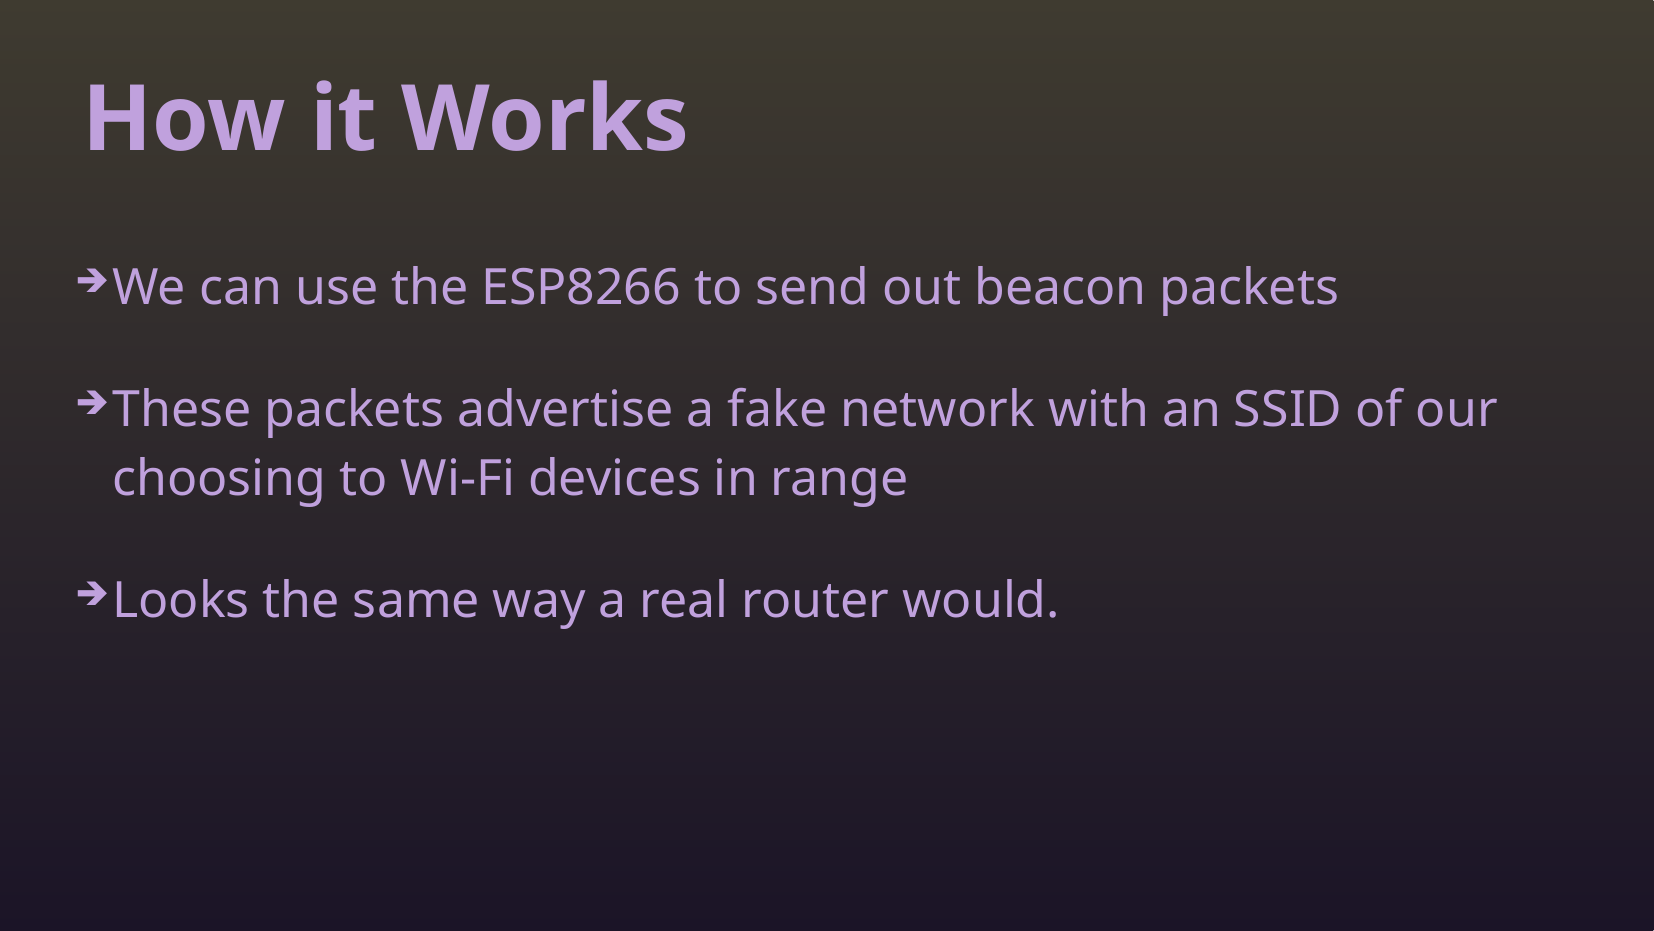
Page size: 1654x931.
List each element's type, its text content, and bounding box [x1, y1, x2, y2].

title How it Works [82, 37, 1571, 193]
subtitle We can use the ESP8266 to send out beacon packets These packets advertise a fake network with an SSID of our choosing to Wi-Fi devices in range Looks the same way a real router would. [75, 250, 1526, 791]
